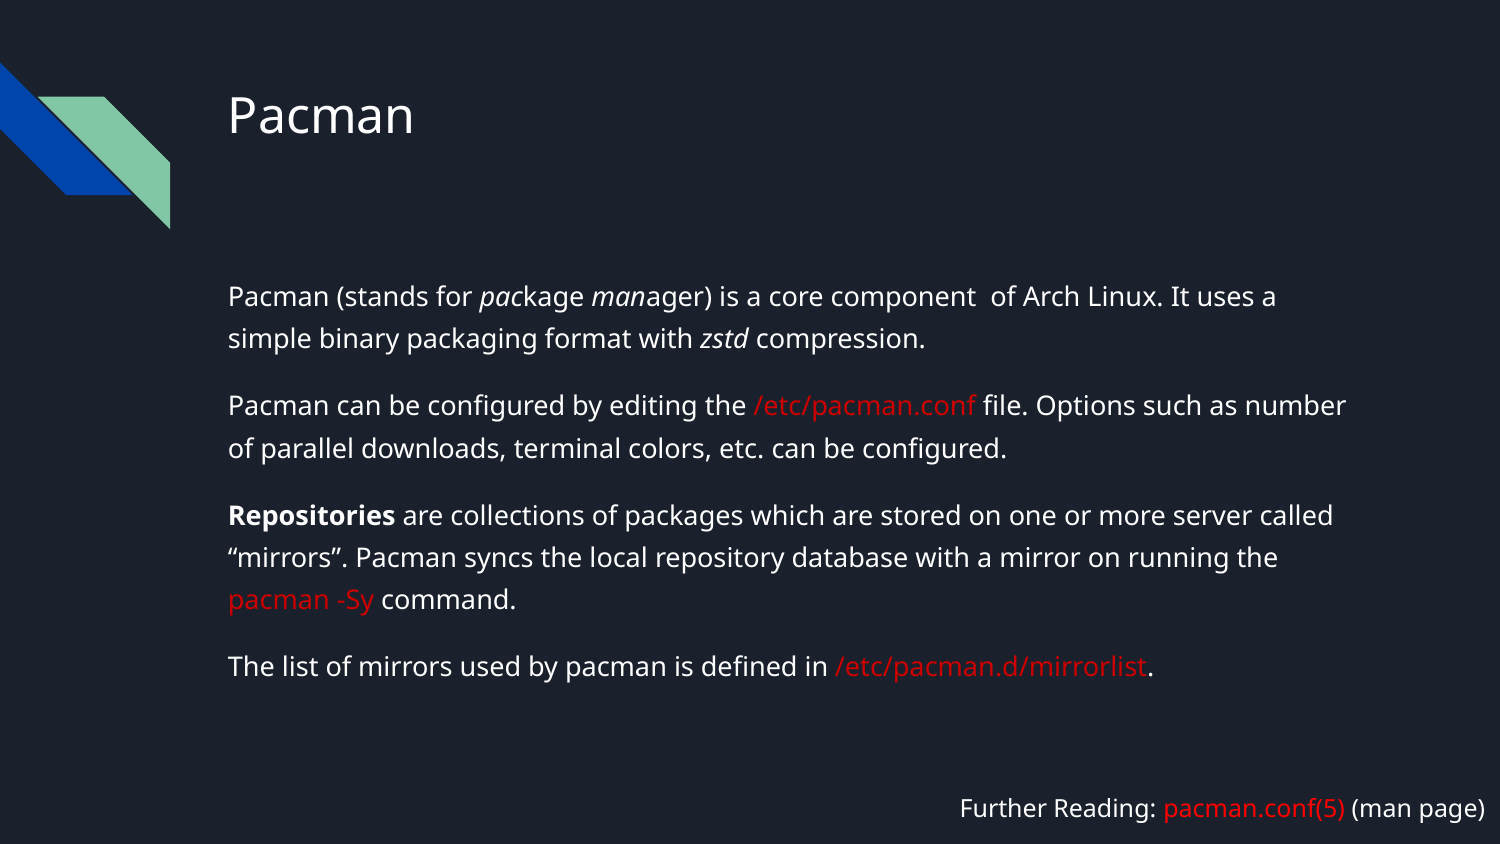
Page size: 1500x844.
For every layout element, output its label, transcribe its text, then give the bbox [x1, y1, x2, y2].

title Pacman [212, 64, 1368, 215]
list Pacman (stands for package manager) is a core component of Arch Linux. It uses a simple binary packaging format with zstd compression. Pacman can be configured by editing the /etc/pacman.conf file. Options such as number of parallel downloads, terminal colors, etc. can be configured. Repositories are collections of packages which are stored on one or more server called “mirrors”. Pacman syncs the local repository database with a mirror on running the pacman -Sy command. The list of mirrors used by pacman is defined in /etc/pacman.d/mirrorlist. [212, 257, 1368, 735]
text_box Further Reading: pacman.conf(5) (man page) [866, 777, 1500, 838]
